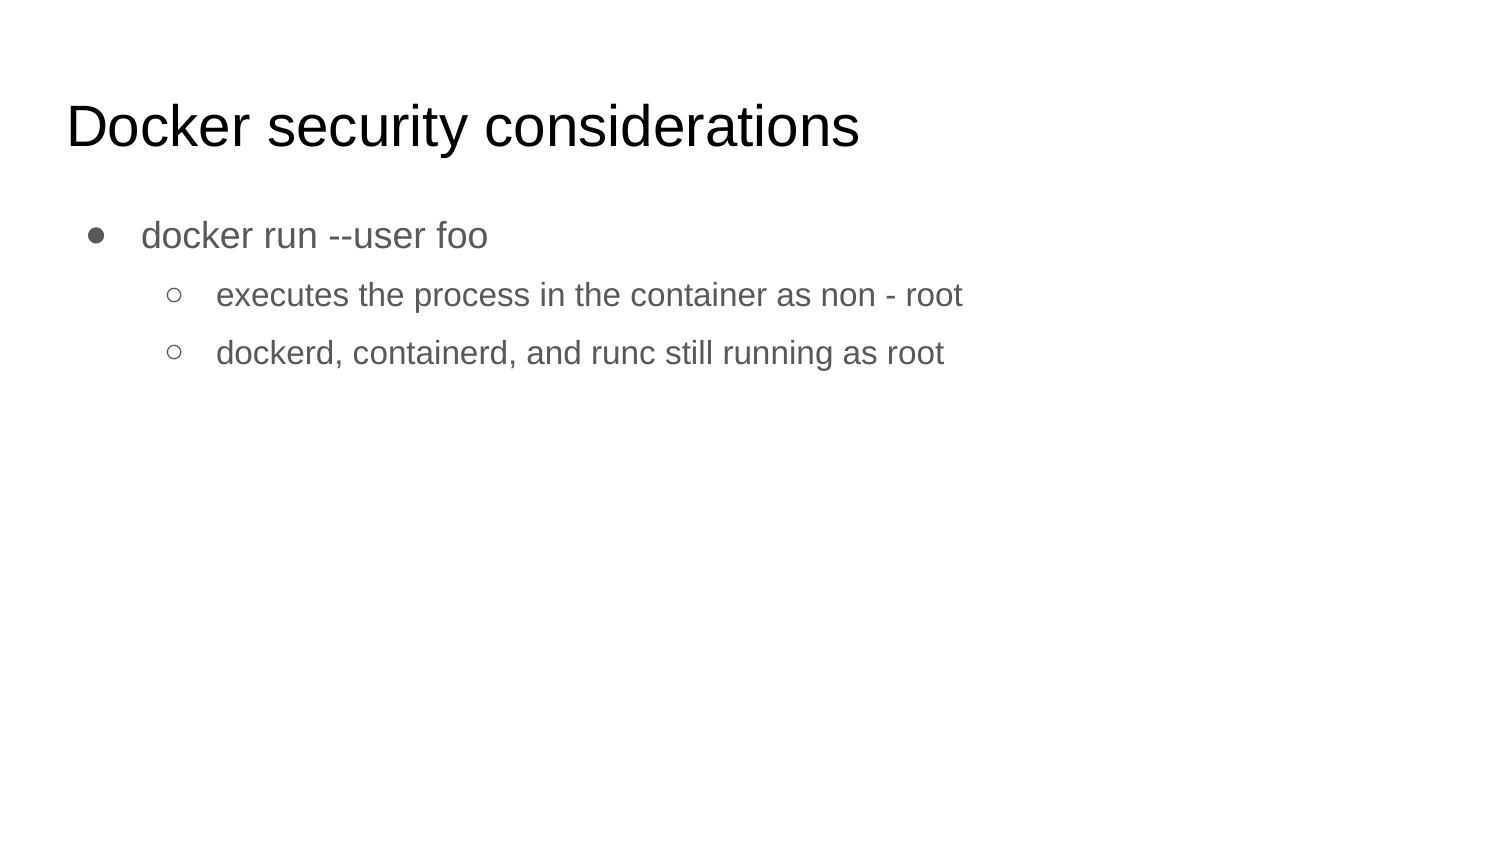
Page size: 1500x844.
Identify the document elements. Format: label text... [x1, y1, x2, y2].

title Docker security considerations [51, 72, 1449, 167]
list docker run --user foo executes the process in the container as non - root dockerd, containerd, and runc still running as root [51, 189, 1449, 750]
